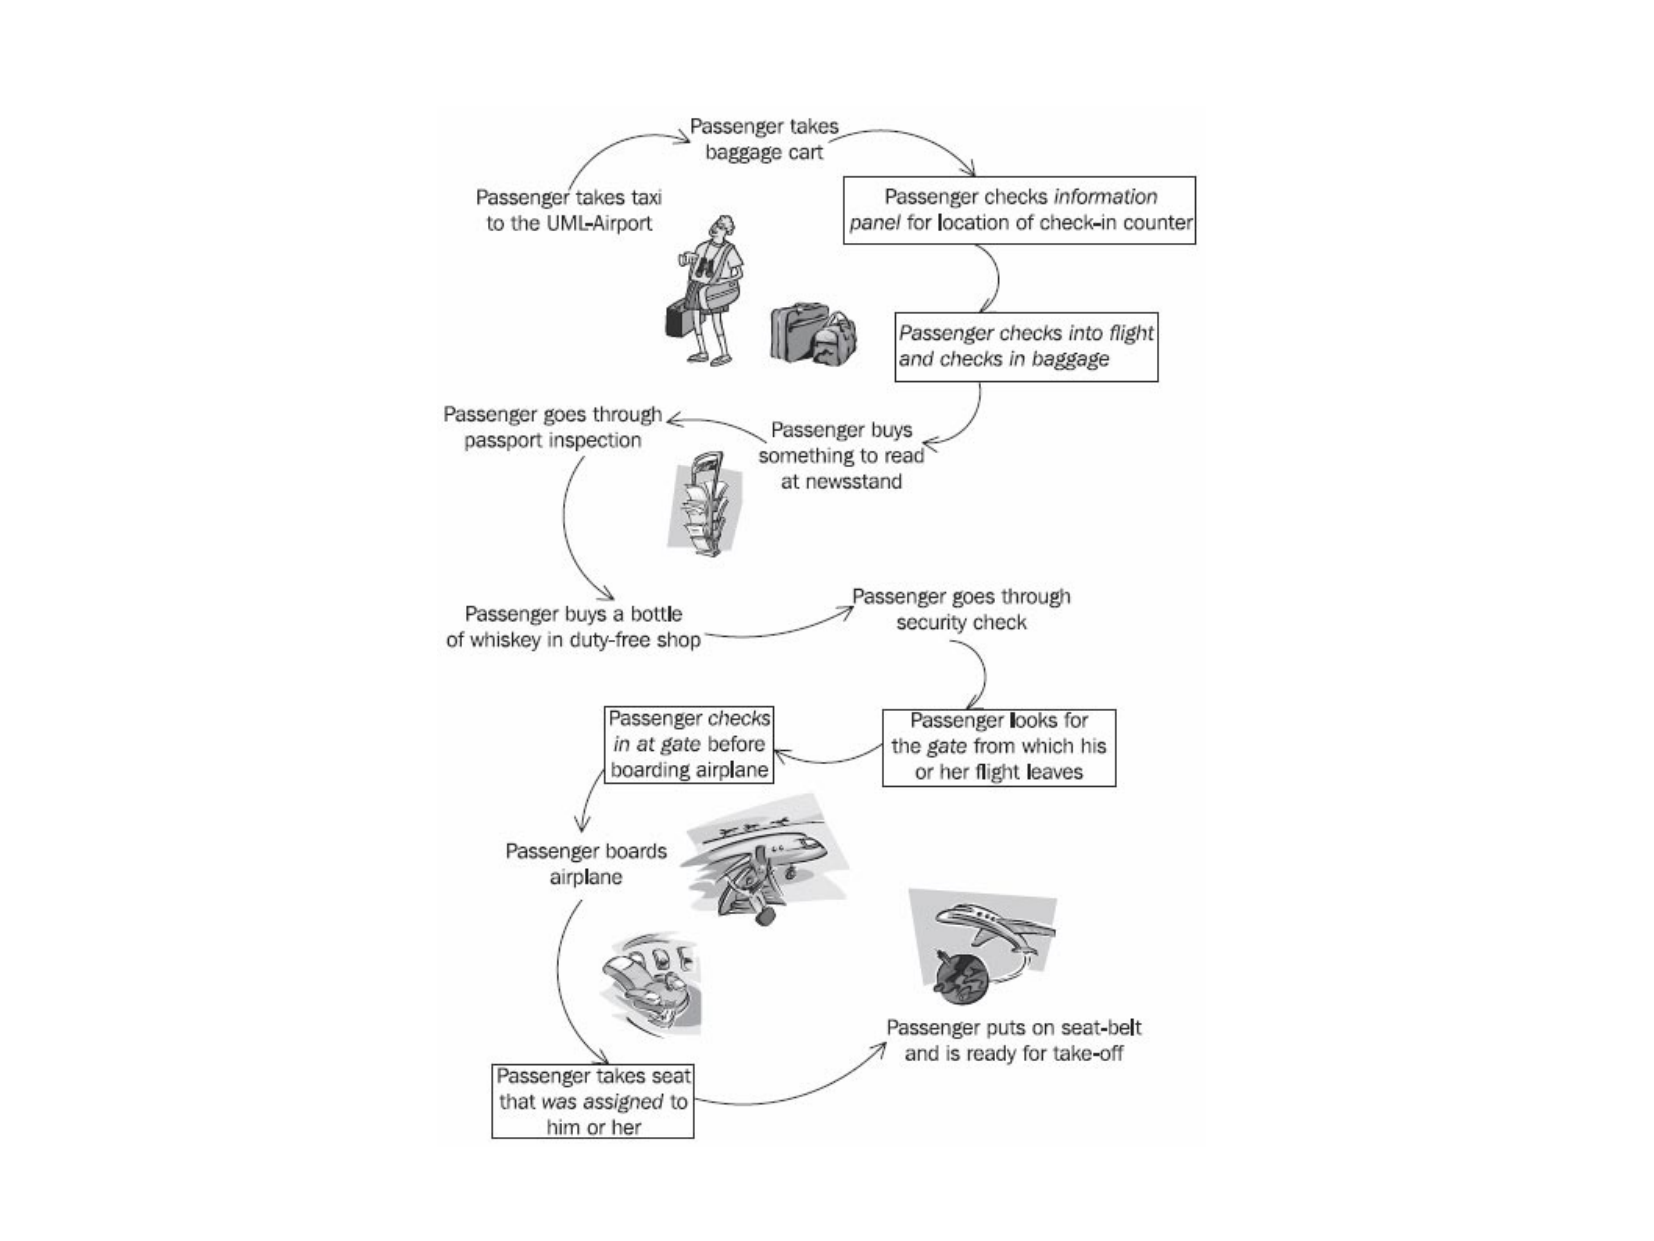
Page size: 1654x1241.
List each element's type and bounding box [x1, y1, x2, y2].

picture [437, 106, 1206, 1147]
